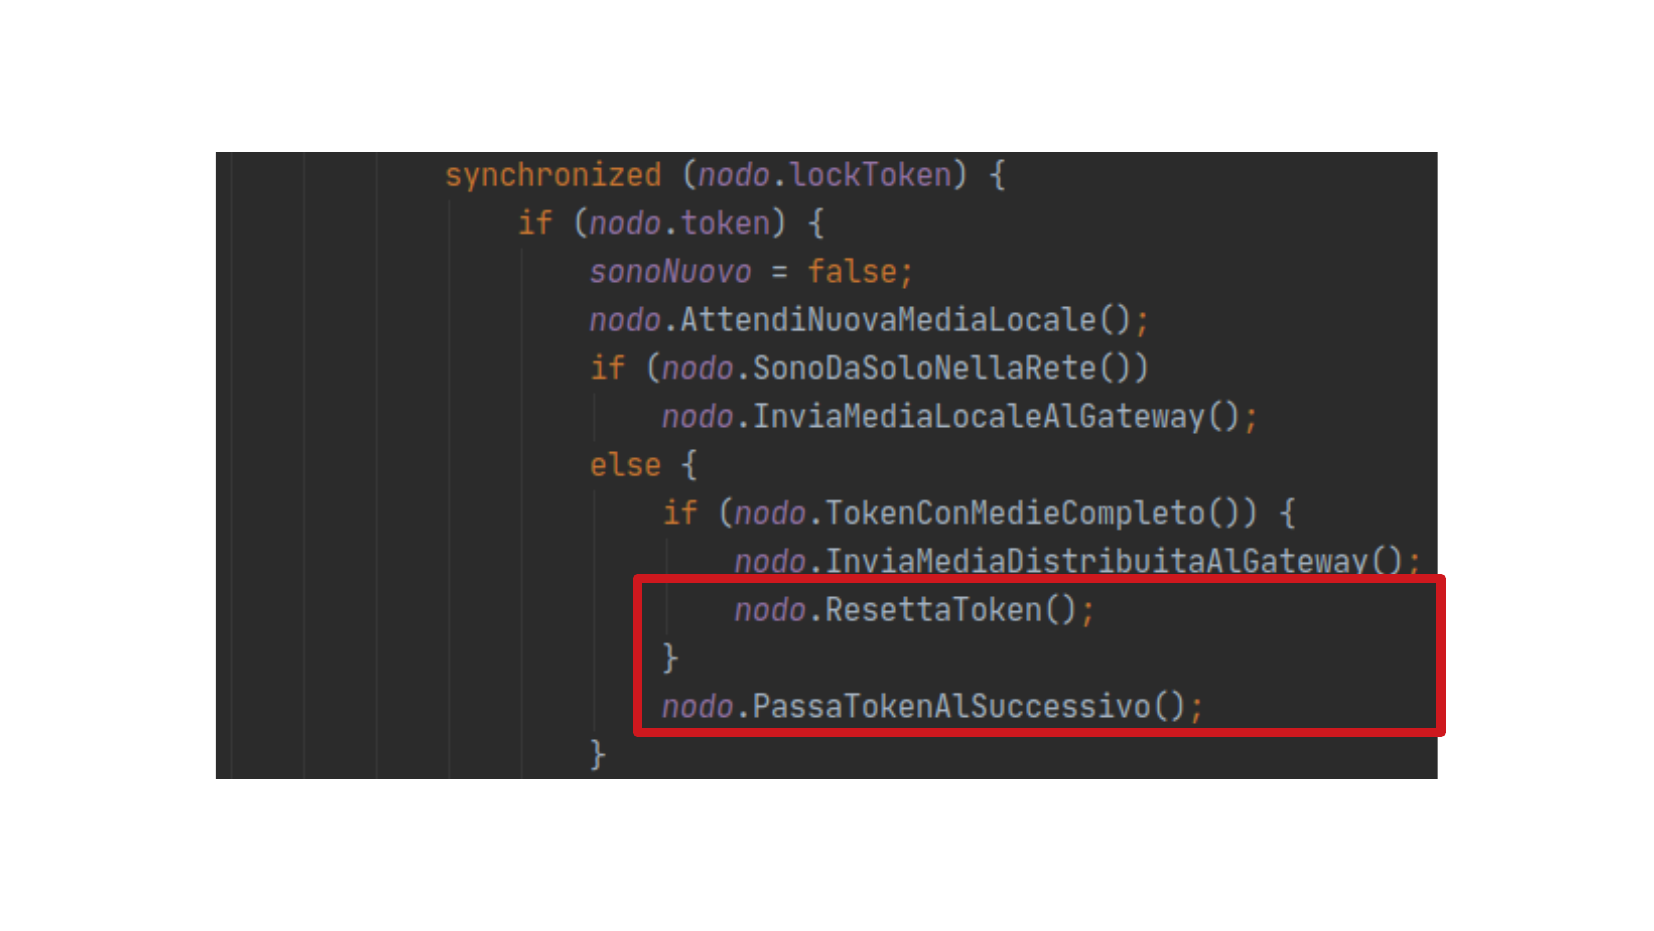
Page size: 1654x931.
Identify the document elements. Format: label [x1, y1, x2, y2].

picture [215, 152, 1438, 779]
picture [642, 583, 1436, 728]
